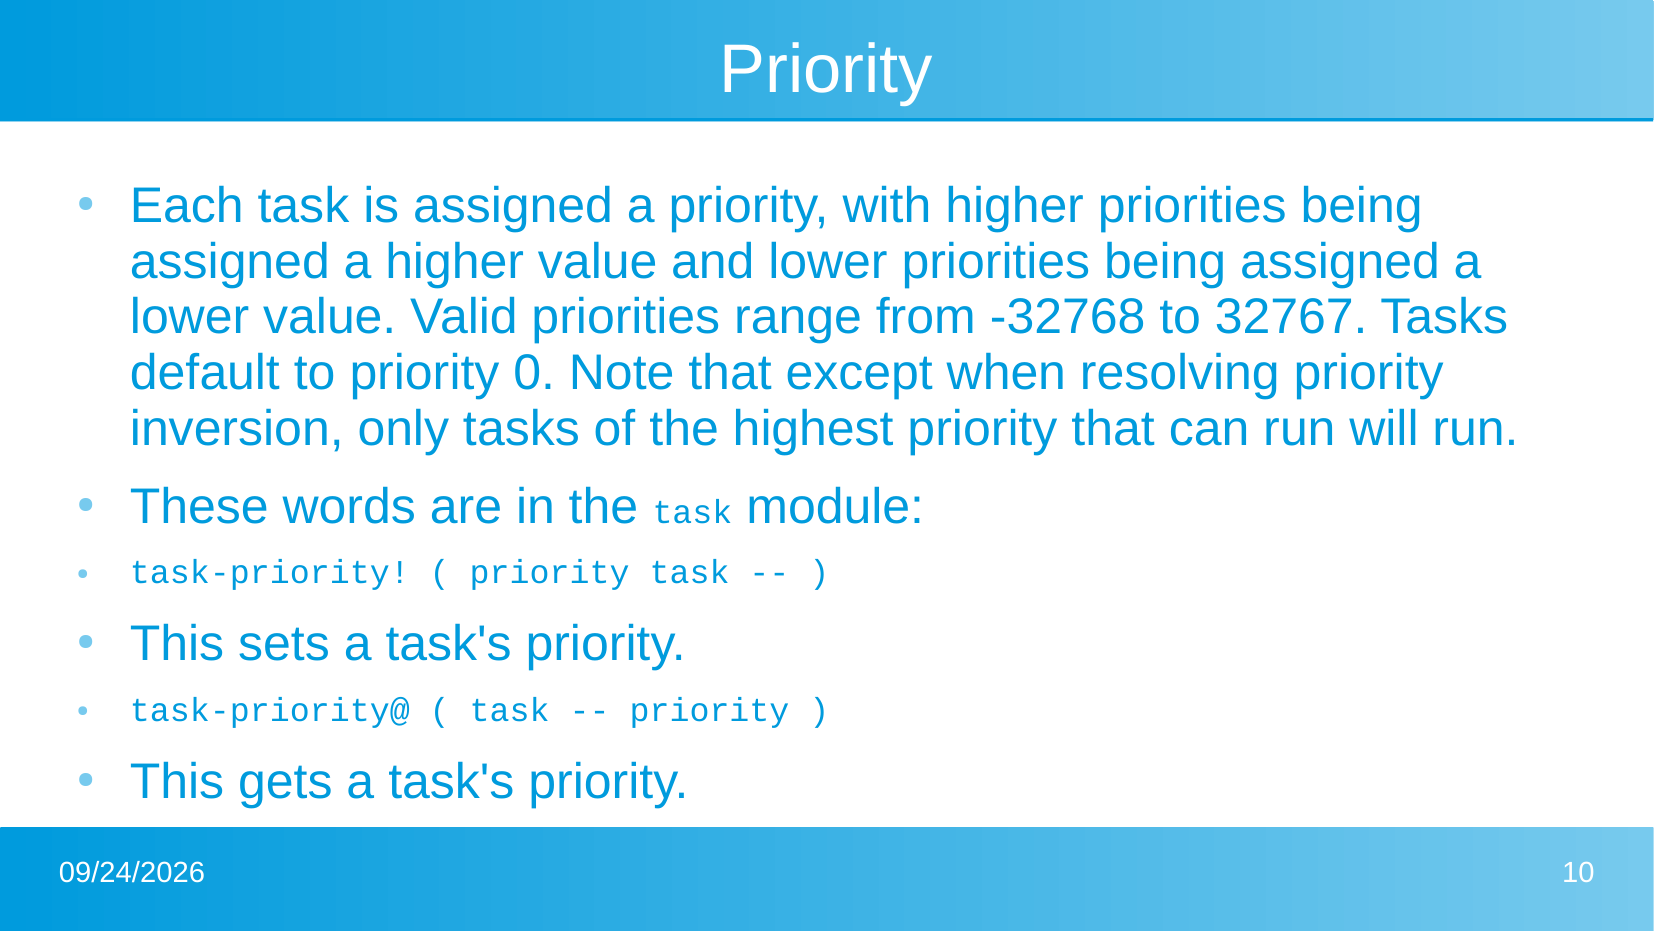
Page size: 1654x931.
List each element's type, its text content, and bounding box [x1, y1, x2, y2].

title Priority [59, 29, 1595, 108]
list Each task is assigned a priority, with higher priorities being assigned a higher value and lower priorities being assigned a lower value. Valid priorities range from -32768 to 32767. Tasks default to priority 0. Note that except when resolving priority inversion, only tasks of the highest priority that can run will run. These words are in the task module: task-priority! ( priority task -- ) This sets a task's priority. task-priority@ ( task -- priority ) This gets a task's priority. [59, 177, 1595, 768]
